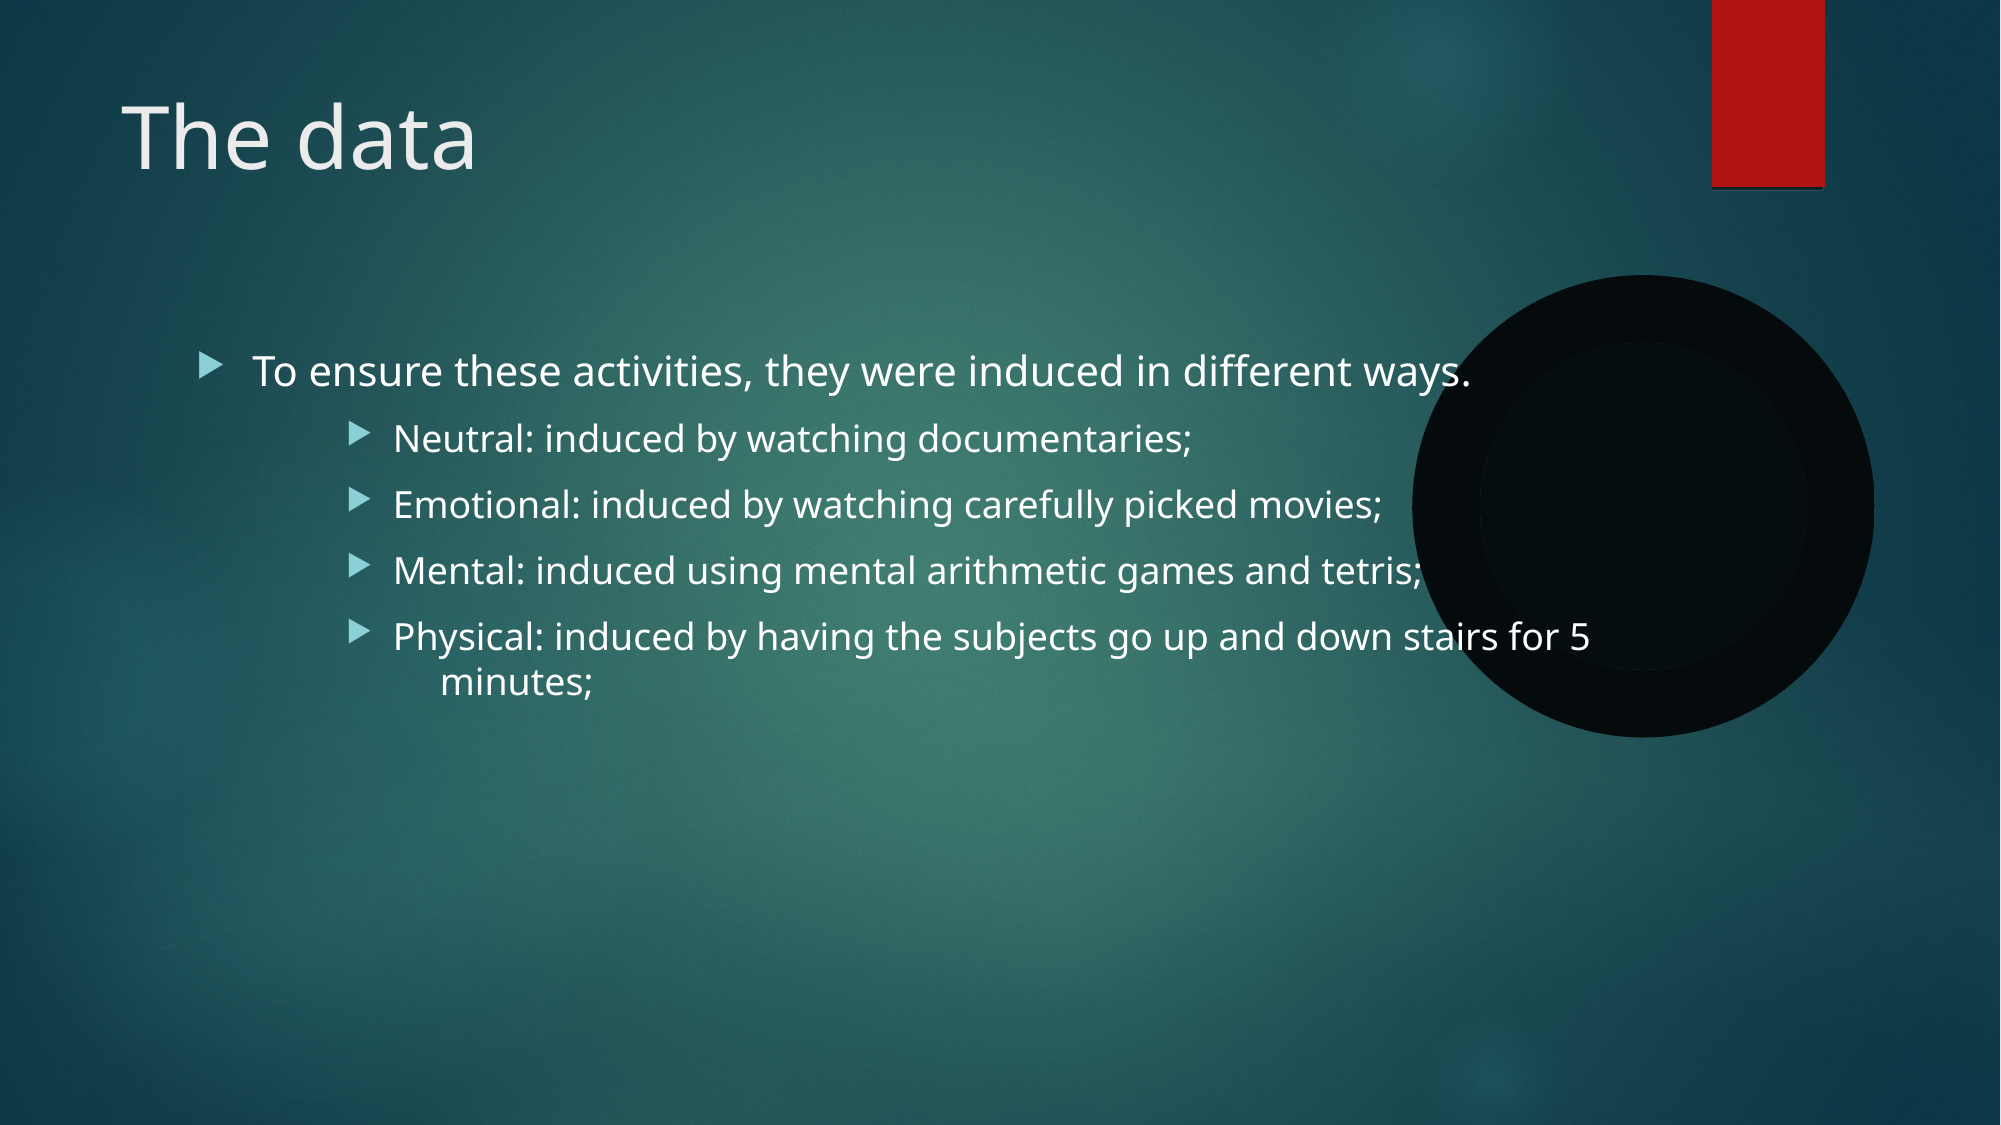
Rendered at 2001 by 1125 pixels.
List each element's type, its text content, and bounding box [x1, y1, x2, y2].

title The data [106, 74, 1649, 305]
list To ensure these activities, they were induced in different ways. Neutral: induced by watching documentaries; Emotional: induced by watching carefully picked movies; Mental: induced using mental arithmetic games and tetris; Physical: induced by having the subjects go up and down stairs for 5 minutes; [181, 336, 1649, 1026]
